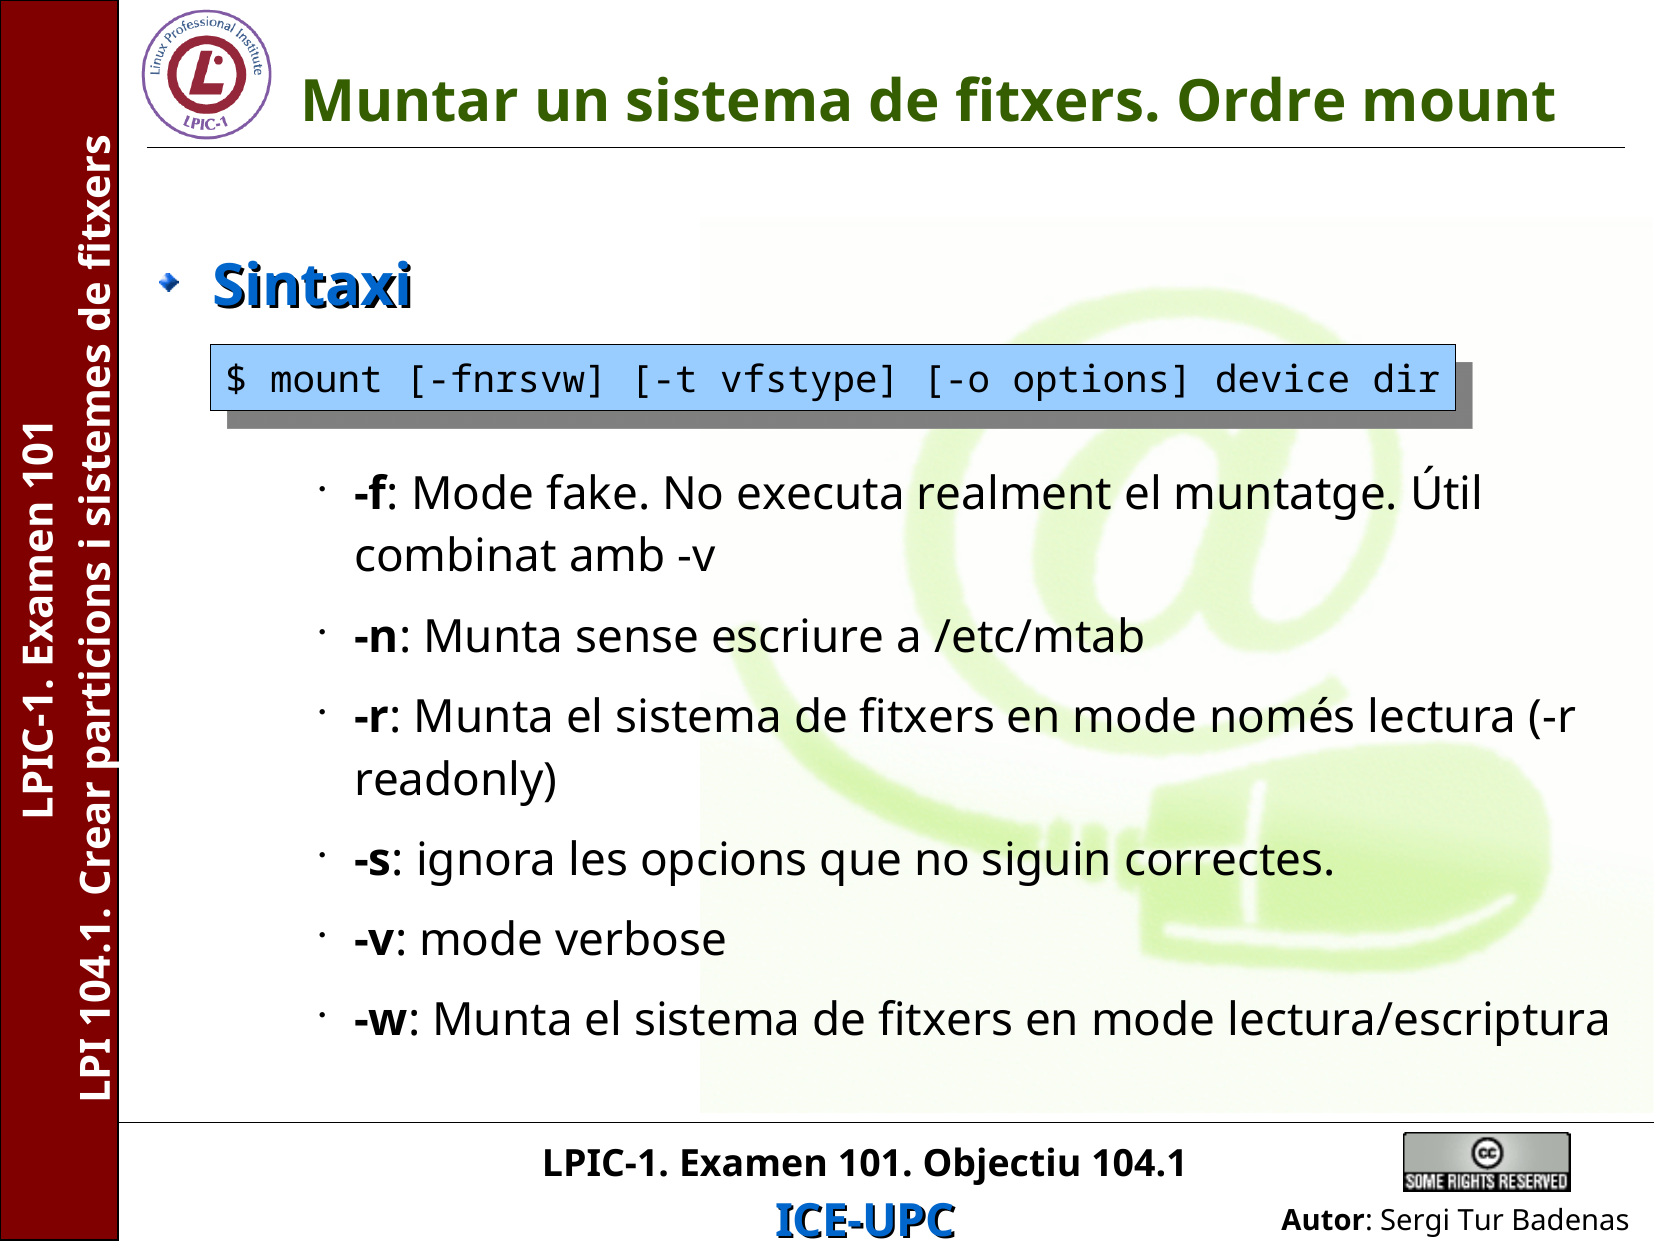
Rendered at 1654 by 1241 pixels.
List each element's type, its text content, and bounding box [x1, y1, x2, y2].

picture [1403, 1132, 1571, 1192]
picture [700, 217, 1654, 1113]
list Sintaxi -f: Mode fake. No executa realment el muntatge. Útil combinat amb -v -n: Munta sense escriure a /etc/mtab -r: Munta el sistema de fitxers en mode només lectura (-r readonly) -s: ignora les opcions que no siguin correctes. -v: mode verbose -w: Munta el sistema de fitxers en mode lectura/escriptura [141, 242, 1630, 1107]
text_box $ mount [-fnrsvw] [-t vfstype] [-o options] device dir [210, 344, 1456, 398]
picture [135, 5, 277, 142]
title Muntar un sistema de fitxers. Ordre mount [212, 56, 1645, 141]
